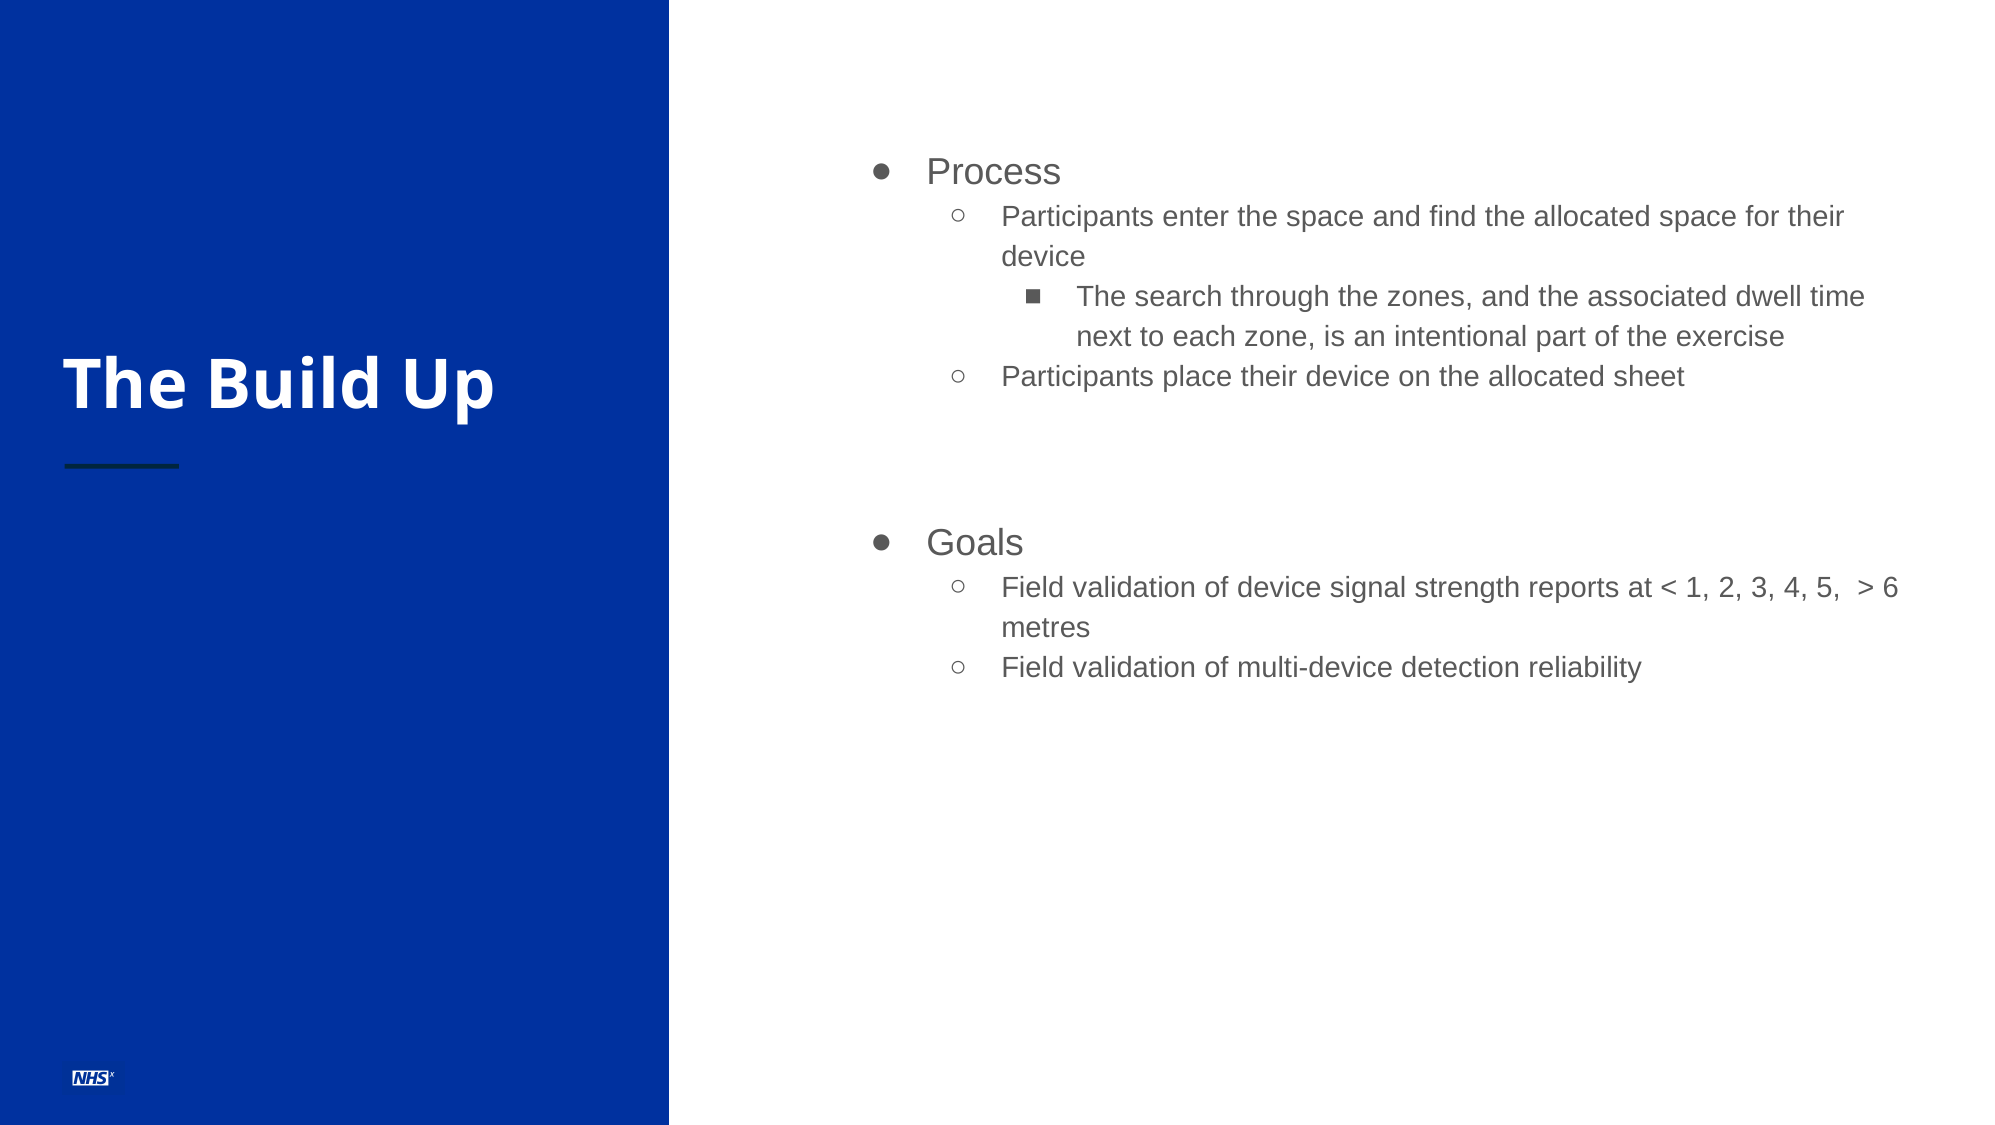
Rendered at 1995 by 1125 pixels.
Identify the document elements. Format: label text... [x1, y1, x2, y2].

list Process Participants enter the space and find the allocated space for their device The search through the zones, and the associated dwell time next to each zone, is an intentional part of the exercise Participants place their device on the allocated sheet Goals Field validation of device signal strength reports at < 1, 2, 3, 4, 5, > 6 metres Field validation of multi-device detection reliability [831, 120, 1933, 1022]
title The Build Up [42, 120, 643, 443]
picture [62, 1061, 125, 1095]
